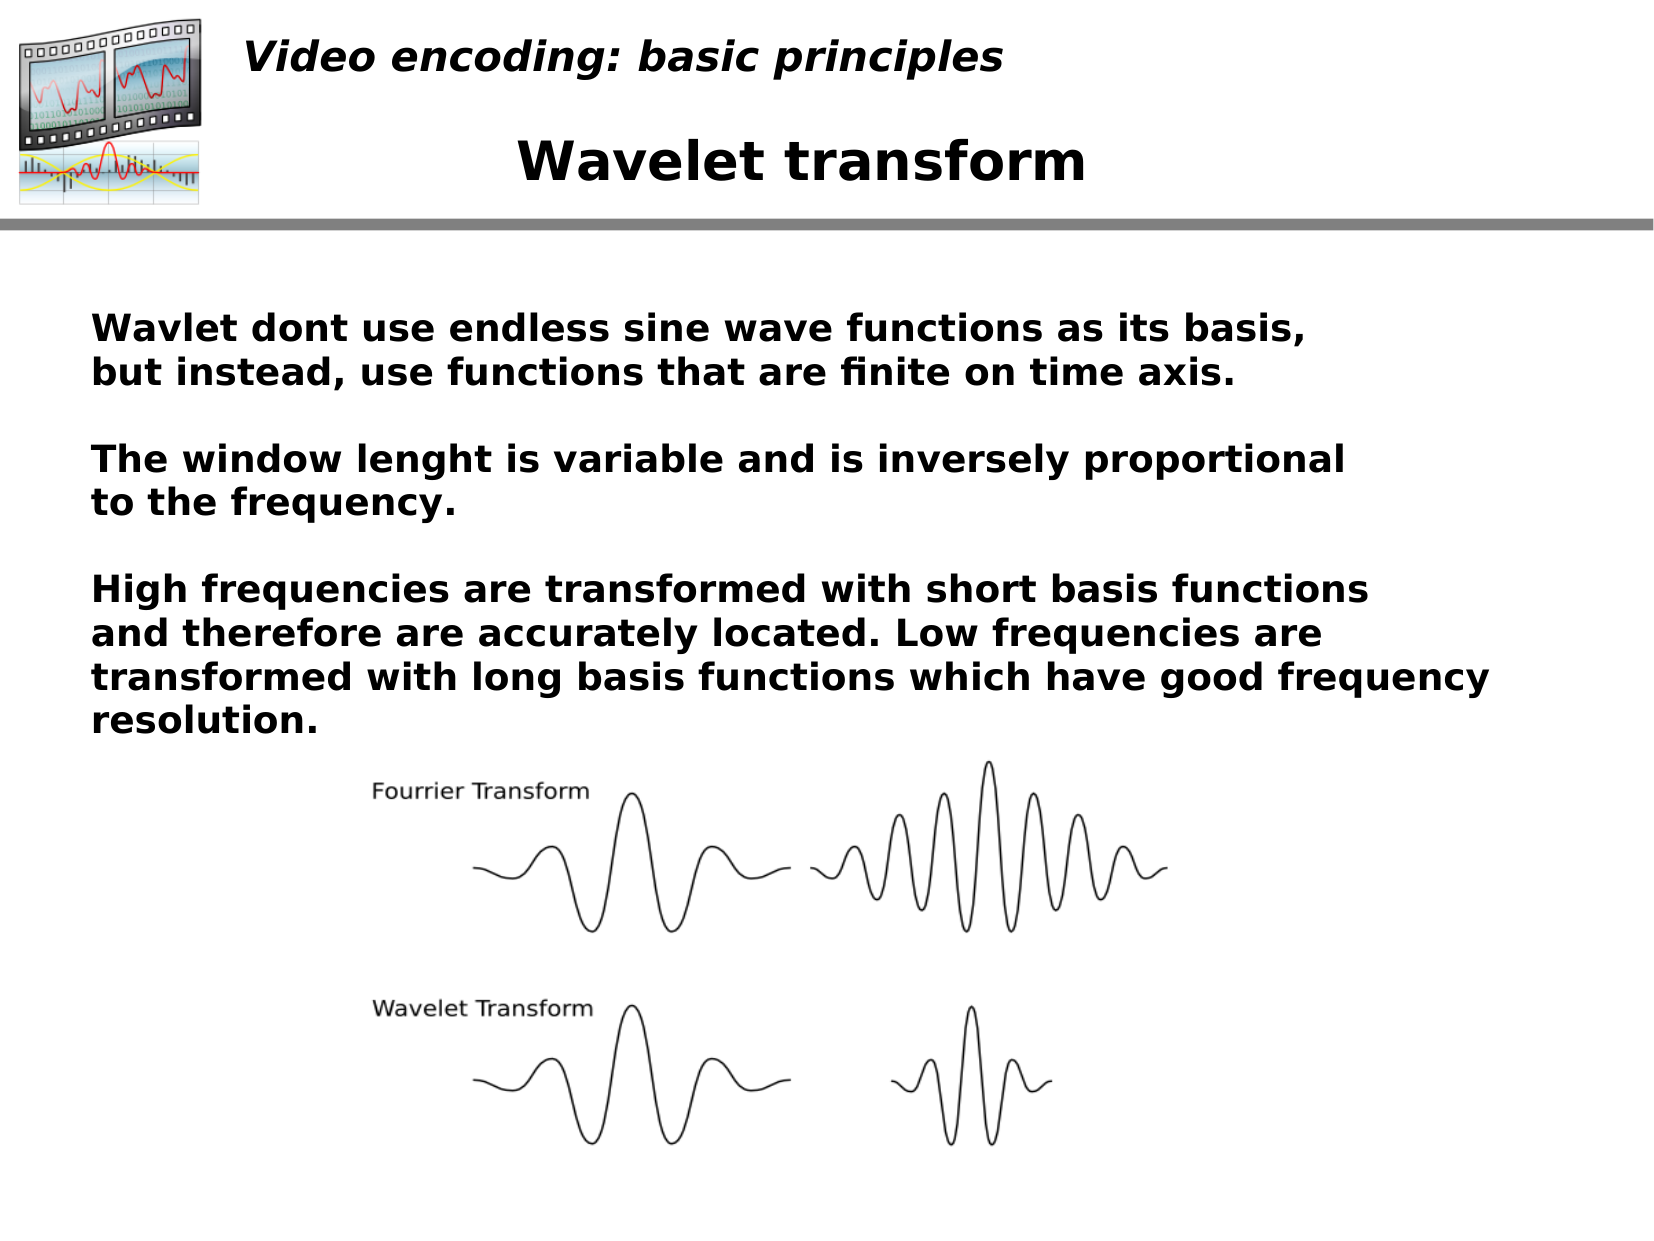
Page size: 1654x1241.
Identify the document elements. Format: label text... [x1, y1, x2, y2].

text_box Wavelet transform [501, 122, 1104, 201]
text_box Video encoding: basic principles [228, 25, 1020, 89]
picture [354, 736, 1198, 1182]
picture [0, 2, 225, 218]
text_box Wavlet dont use endless sine wave functions as its basis, but instead, use functions that are finite on time axis. The window lenght is variable and is inversely proportional to the frequency. High frequencies are transformed with short basis functions and therefore are accurately located. Low frequencies are transformed with long basis functions which have good frequency resolution. [76, 299, 1507, 750]
text_box [0, 218, 1654, 231]
